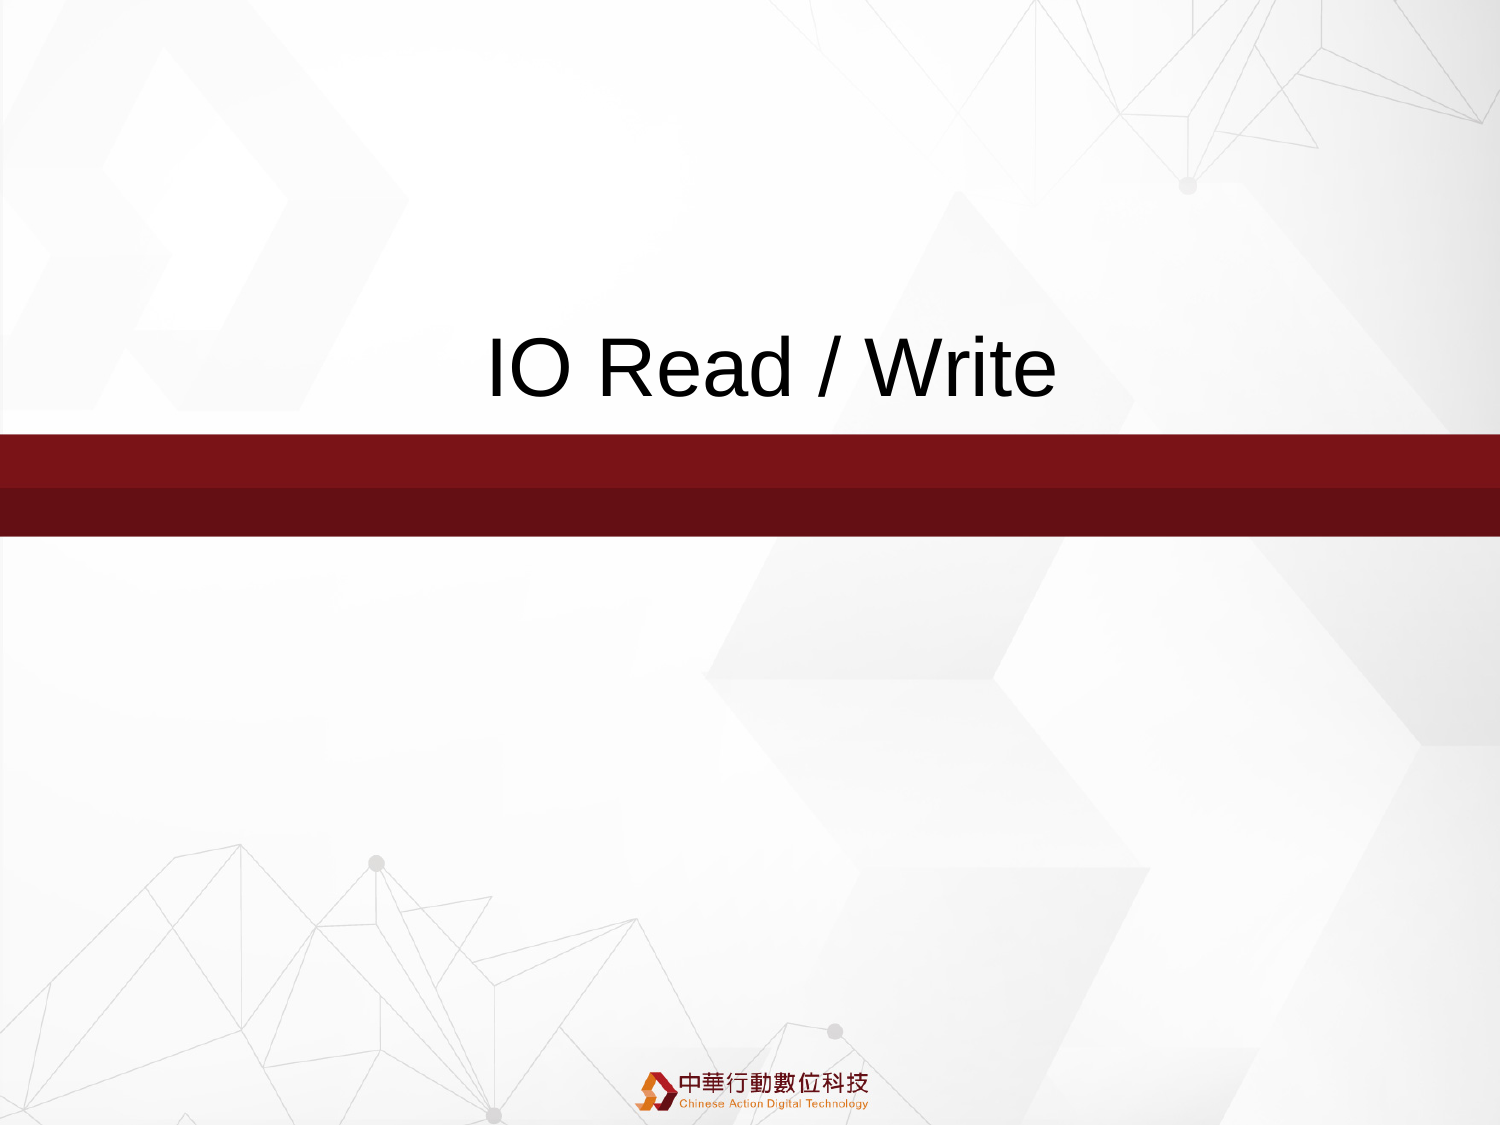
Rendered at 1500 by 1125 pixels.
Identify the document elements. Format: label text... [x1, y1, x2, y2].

title IO Read / Write [120, 299, 1396, 421]
picture [0, 0, 1500, 1125]
